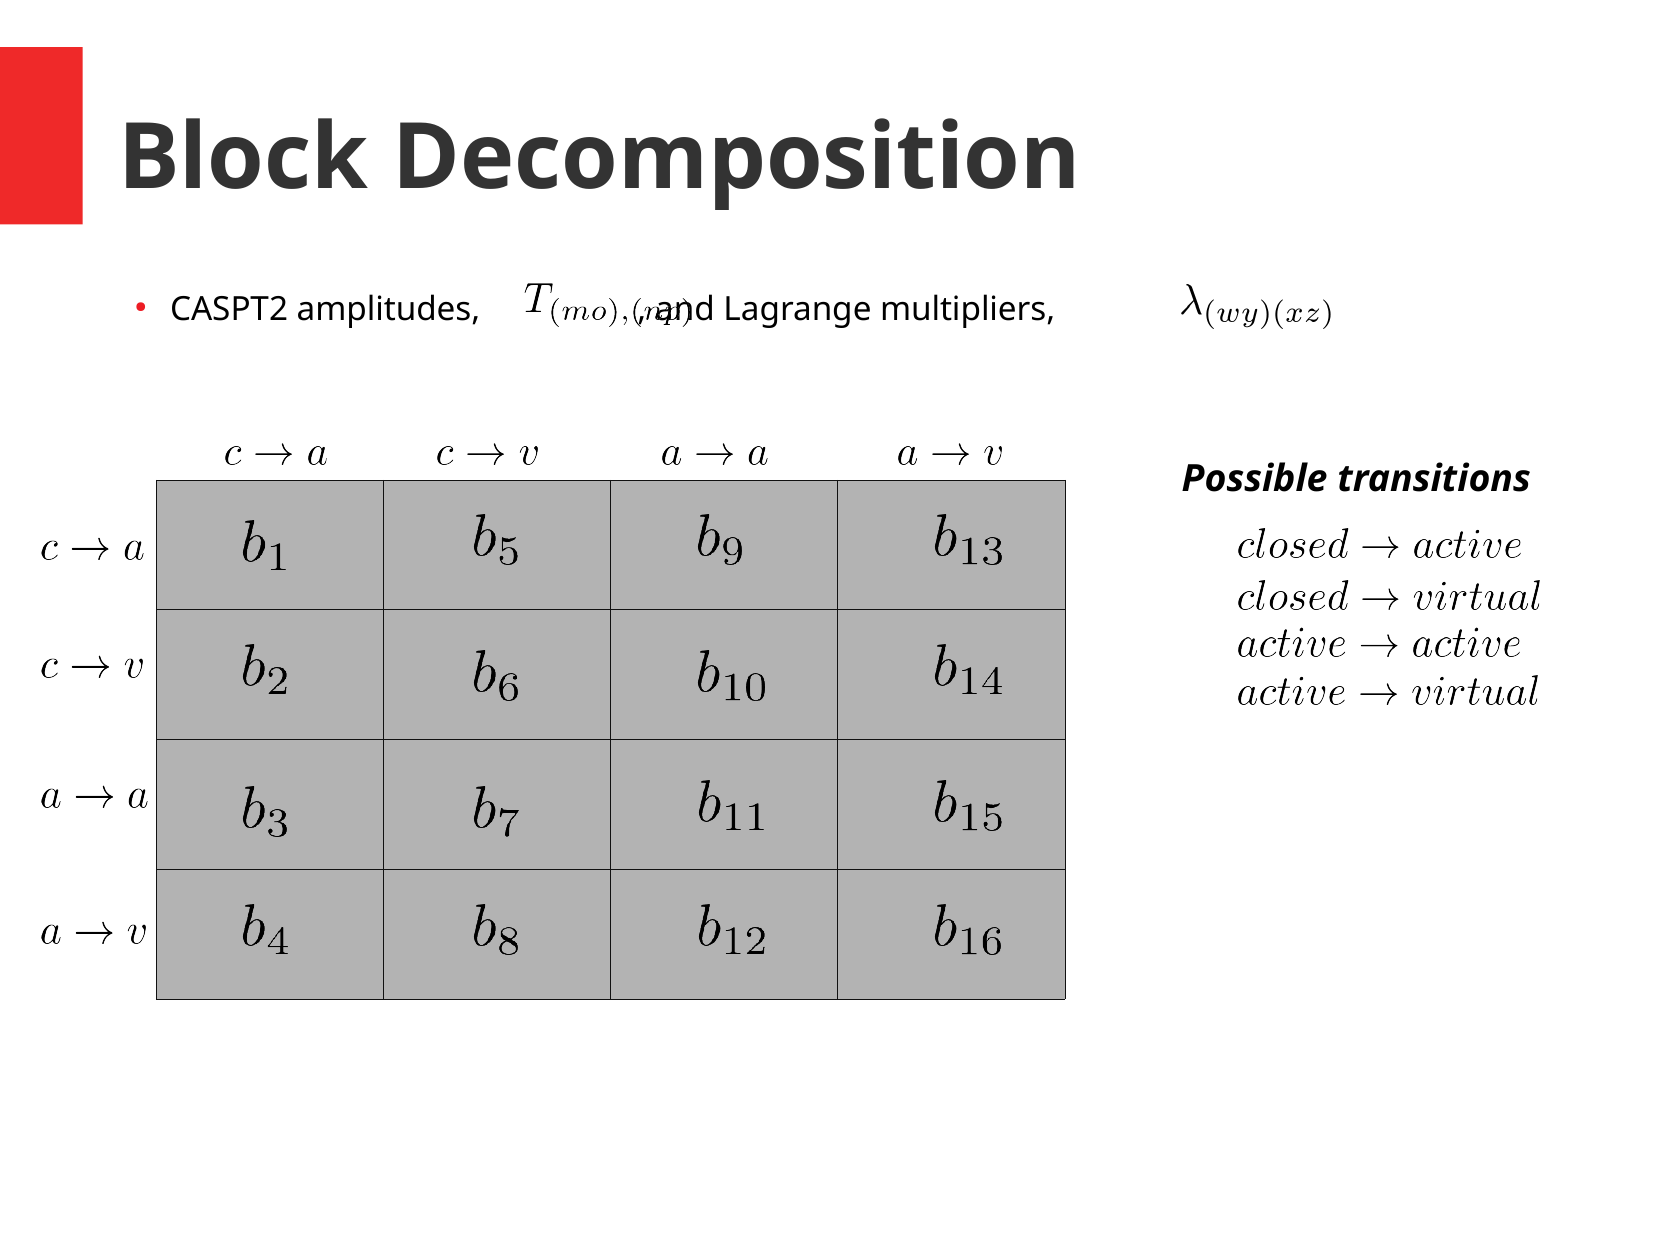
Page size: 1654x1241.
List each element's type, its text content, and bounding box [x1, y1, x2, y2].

table_header [838, 481, 1065, 609]
table_cell [157, 610, 383, 739]
table_header [611, 481, 837, 609]
table_cell [384, 740, 610, 869]
picture [1238, 675, 1538, 705]
picture [41, 655, 143, 678]
table_cell [157, 740, 383, 869]
picture [934, 514, 1002, 565]
table_header [157, 481, 383, 609]
table_cell [611, 740, 837, 869]
picture [437, 443, 538, 466]
picture [898, 443, 1002, 466]
picture [473, 786, 519, 837]
picture [934, 780, 1002, 831]
picture [41, 921, 146, 944]
picture [41, 537, 144, 560]
picture [934, 904, 1001, 955]
text_box Possible transitions [1166, 444, 1621, 547]
picture [242, 644, 287, 695]
picture [524, 283, 690, 327]
picture [697, 514, 742, 565]
text_box CASPT2 amplitudes, , and Lagrange multipliers, . [120, 277, 1516, 983]
table_cell [838, 740, 1065, 869]
picture [1238, 547, 1521, 558]
picture [473, 514, 518, 565]
picture [242, 786, 287, 837]
picture [242, 904, 288, 954]
picture [1238, 627, 1520, 657]
table_cell [611, 610, 837, 739]
picture [1181, 284, 1331, 329]
table_cell [838, 870, 1065, 999]
picture [698, 780, 764, 830]
table_header [384, 481, 610, 609]
table_cell [157, 870, 383, 999]
table_cell [384, 870, 610, 999]
picture [41, 785, 148, 808]
picture [242, 520, 286, 571]
picture [225, 443, 327, 466]
title Block Decomposition [118, 49, 1571, 257]
picture [934, 644, 1002, 695]
table_cell [384, 610, 610, 739]
picture [1238, 580, 1540, 610]
picture [473, 650, 518, 701]
picture [698, 904, 765, 954]
picture [662, 443, 768, 466]
table_cell [611, 870, 837, 999]
picture [697, 650, 765, 701]
picture [473, 904, 518, 955]
table_cell [838, 610, 1065, 739]
